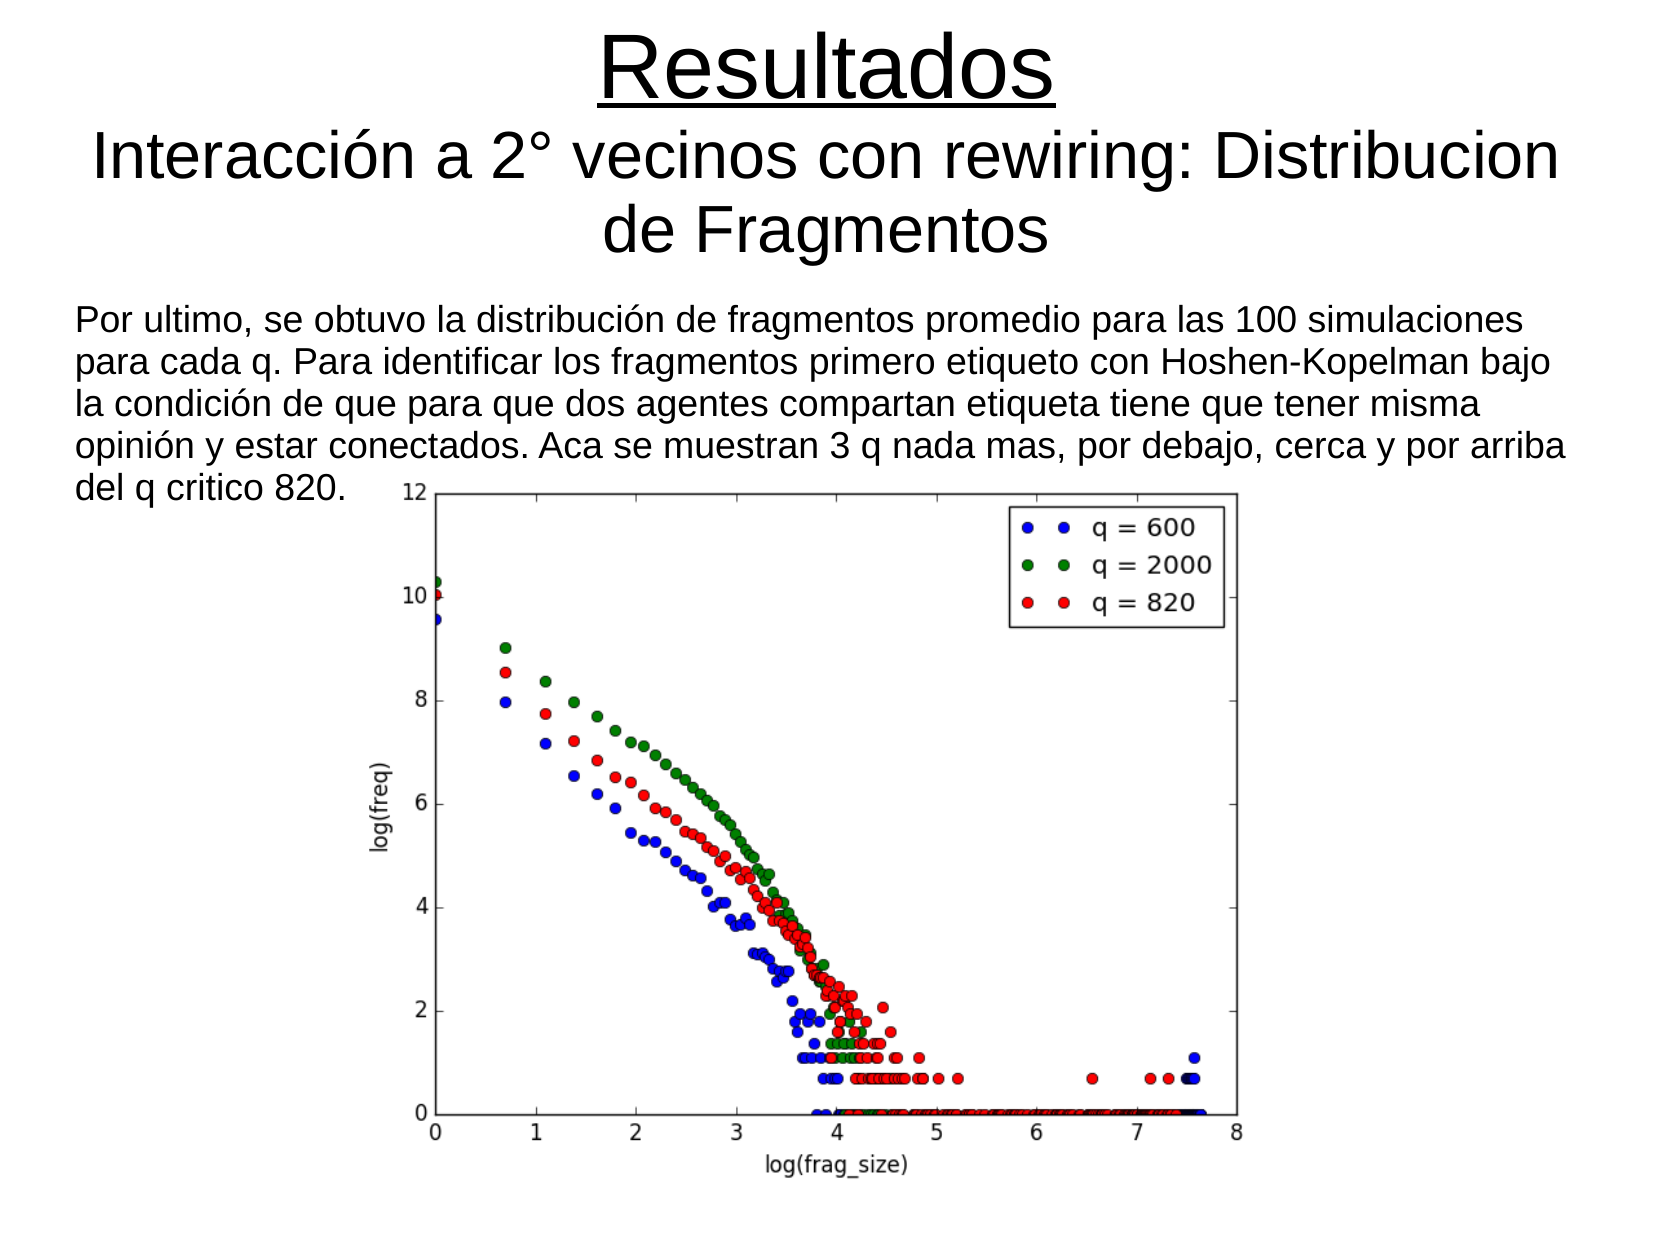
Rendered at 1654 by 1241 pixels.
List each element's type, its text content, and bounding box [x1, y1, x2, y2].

title Resultados Interacción a 2° vecinos con rewiring: Distribucion de Fragmentos [82, 15, 1571, 268]
text_box Por ultimo, se obtuvo la distribución de fragmentos promedio para las 100 simulaciones para cada q. Para identificar los fragmentos primero etiqueto con Hoshen-Kopelman bajo la condición de que para que dos agentes compartan etiqueta tiene que tener misma opinión y estar conectados. Aca se muestran 3 q nada mas, por debajo, cerca y por arriba del q critico 820. [60, 291, 1606, 601]
picture [344, 475, 1276, 1192]
